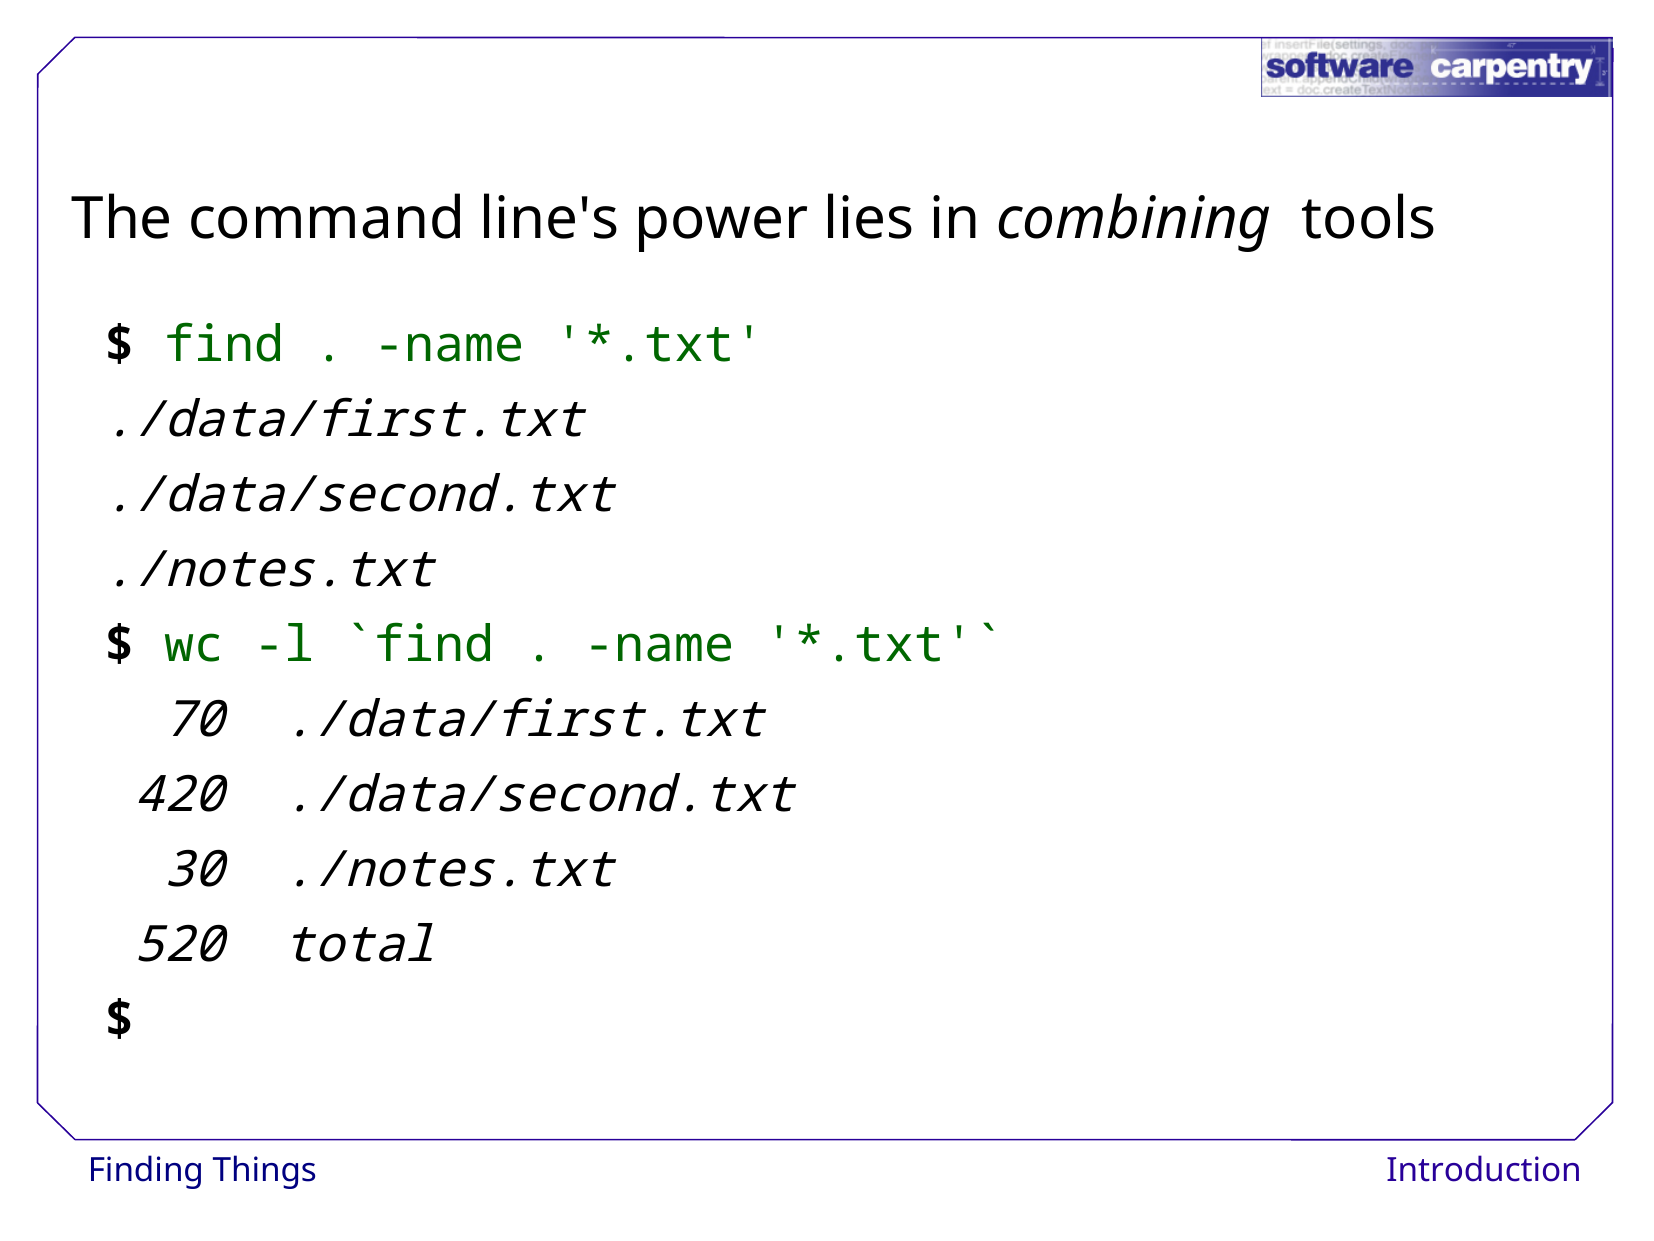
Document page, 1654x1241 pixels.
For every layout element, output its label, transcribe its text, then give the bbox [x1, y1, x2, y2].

picture [1261, 39, 1613, 97]
text_box The command line's power lies in combining tools [56, 138, 1602, 259]
text_box $ find . -name '*.txt' ./data/first.txt ./data/second.txt ./notes.txt $ wc -l `find . -name '*.txt'` 70 ./data/first.txt 420 ./data/second.txt 30 ./notes.txt 520 total $ [89, 289, 1512, 1046]
